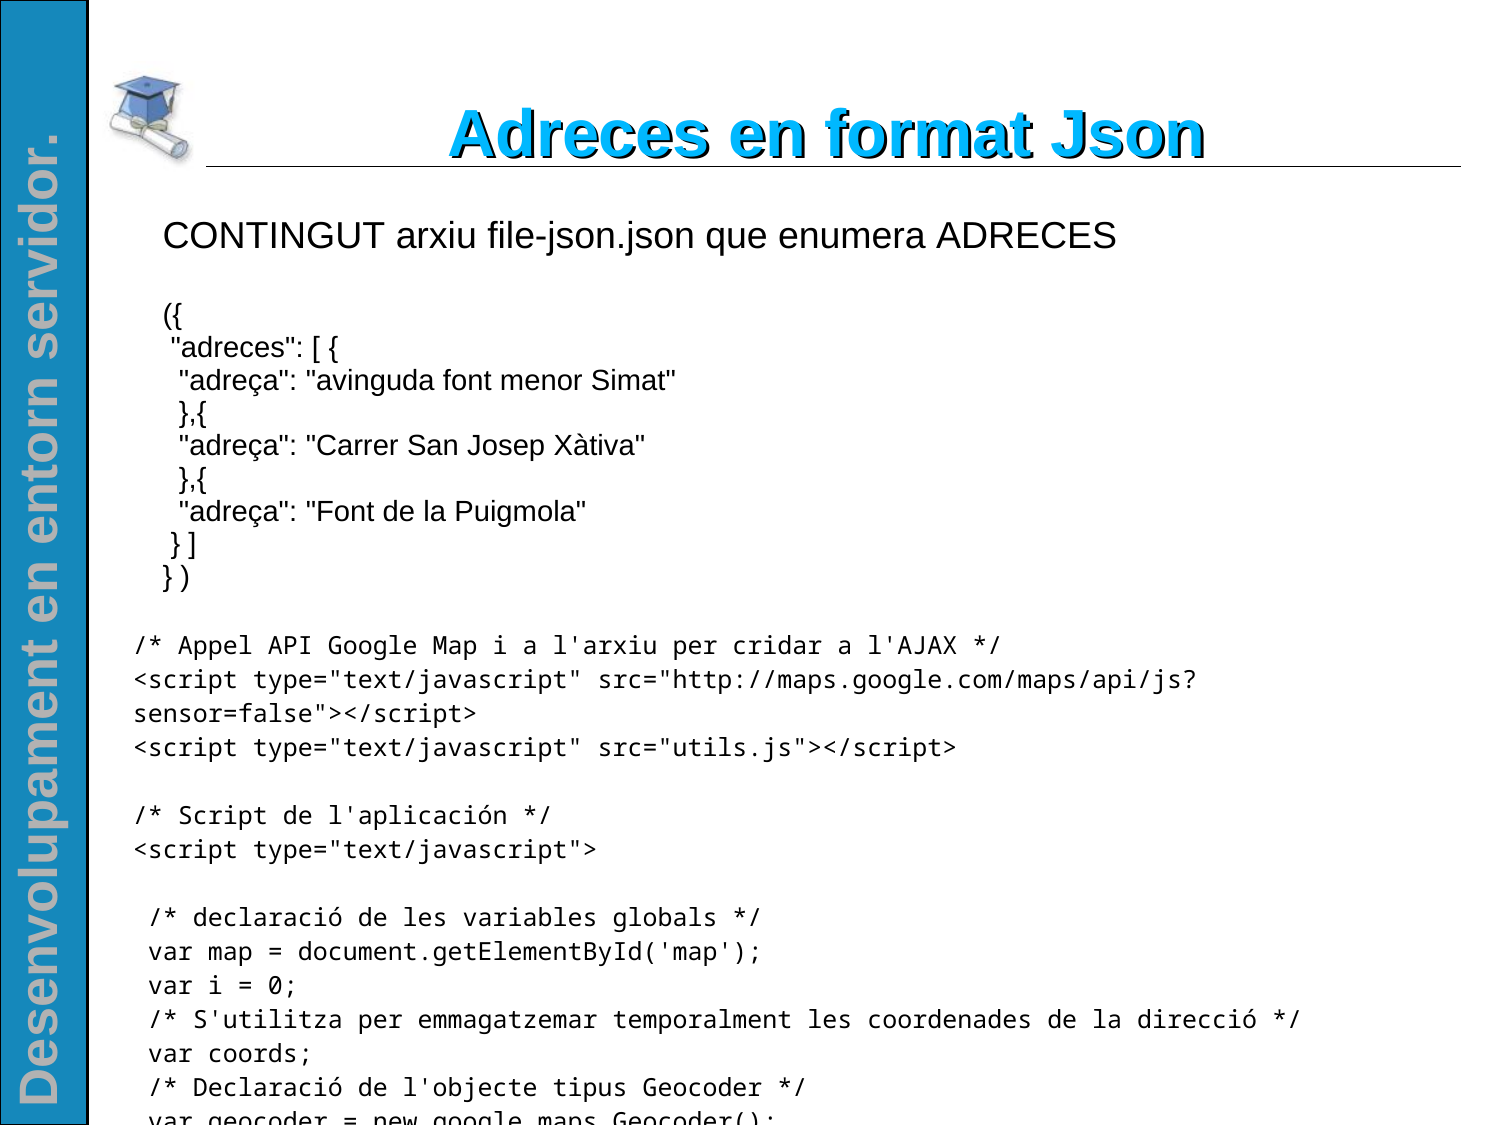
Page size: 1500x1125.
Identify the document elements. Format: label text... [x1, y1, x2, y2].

text_box CONTINGUT arxiu file-json.json que enumera ADRECES ({ "adreces": [ { "adreça": "avinguda font menor Simat" },{ "adreça": "Carrer San Josep Xàtiva" },{ "adreça": "Font de la Puigmola" } ] } ) [147, 206, 1447, 620]
text_box /* Appel API Google Map i a l'arxiu per cridar a l'AJAX */ <script type="text/javascript" src="http://maps.google.com/maps/api/js?sensor=false"></script> <script type="text/javascript" src="utils.js"></script> /* Script de l'aplicación */ <script type="text/javascript"> /* declaració de les variables globals */ var map = document.getElementById('map'); var i = 0; /* S'utilitza per emmagatzemar temporalment les coordenades de la direcció */ var coords; /* Declaració de l'objecte tipus Geocoder */ var geocoder = new google.maps.Geocoder(); / [118, 620, 1447, 1099]
picture [93, 61, 206, 174]
title Adreces en format Json [206, 88, 1447, 178]
